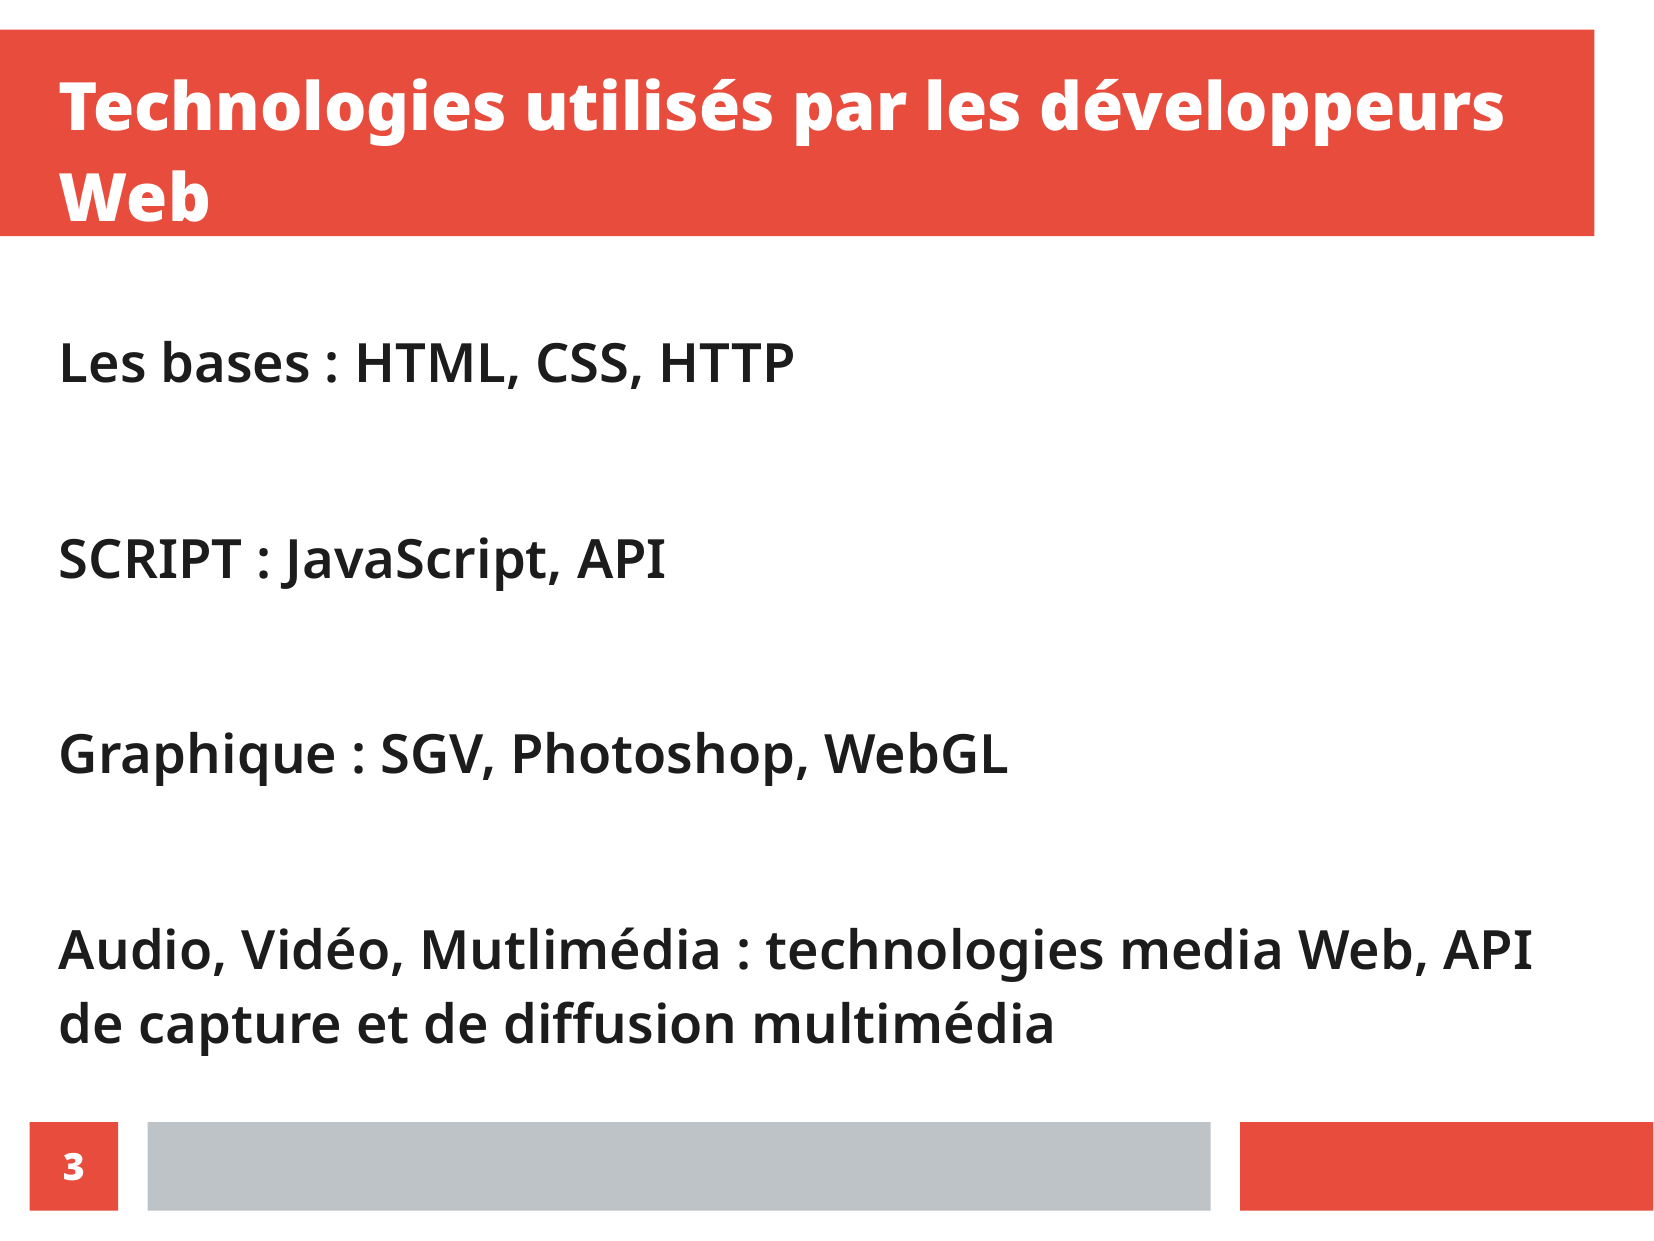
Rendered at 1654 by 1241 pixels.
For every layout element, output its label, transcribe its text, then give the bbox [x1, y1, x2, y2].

title Technologies utilisés par les développeurs Web [59, 59, 1595, 207]
list Les bases : HTML, CSS, HTTP SCRIPT : JavaScript, API Graphique : SGV, Photoshop, WebGL Audio, Vidéo, Mutlimédia : technologies media Web, API de capture et de diffusion multimédia [59, 324, 1565, 1093]
